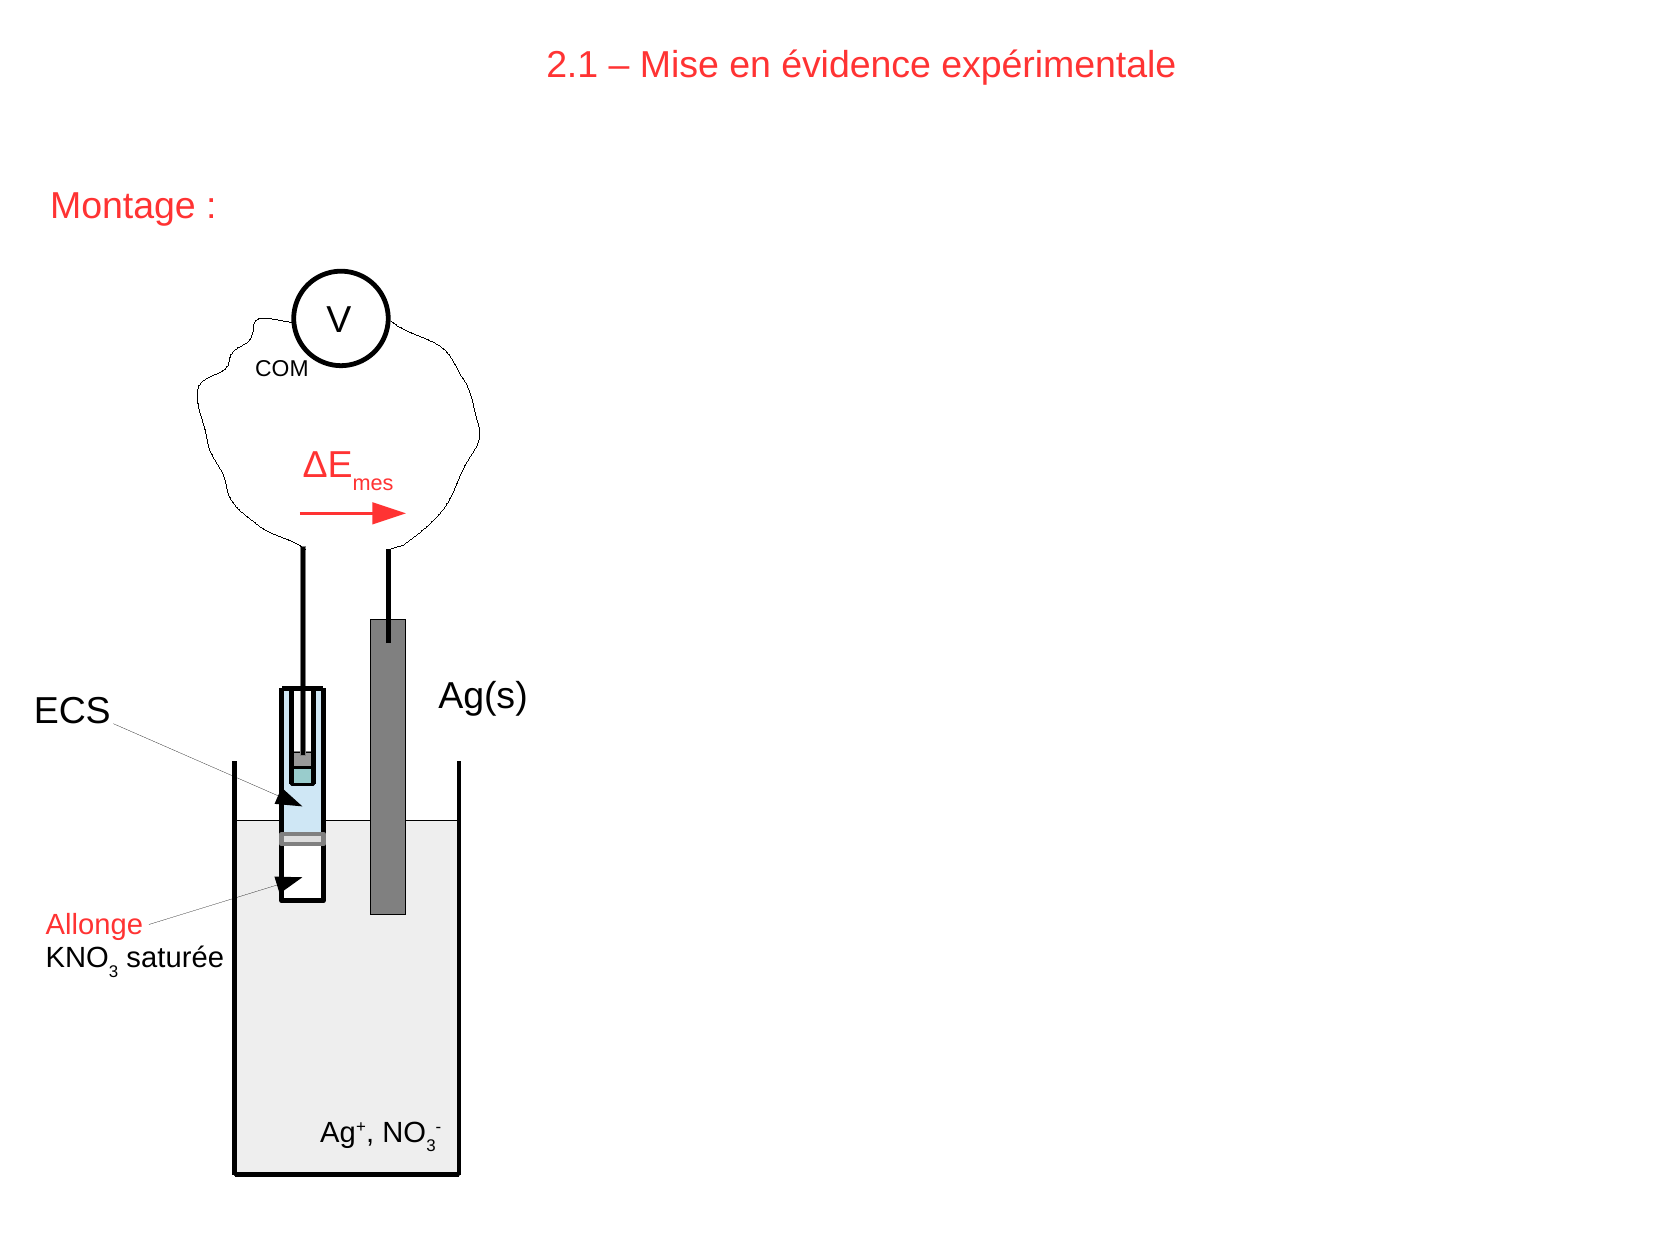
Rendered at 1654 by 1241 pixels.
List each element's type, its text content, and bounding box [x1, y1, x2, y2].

text_box COM [240, 348, 336, 390]
text_box V [311, 291, 359, 348]
text_box Ag(s) [423, 666, 548, 724]
text_box [300, 546, 306, 686]
text_box ΔEmes [288, 436, 439, 503]
text_box 2.1 – Mise en évidence expérimentale [531, 35, 1205, 95]
text_box [237, 619, 457, 1172]
text_box Allonge KNO3 saturée [30, 900, 244, 989]
text_box ECS [18, 682, 138, 740]
text_box [293, 271, 389, 366]
text_box Montage : [35, 177, 461, 235]
text_box Ag+, NO3- [305, 1108, 468, 1163]
